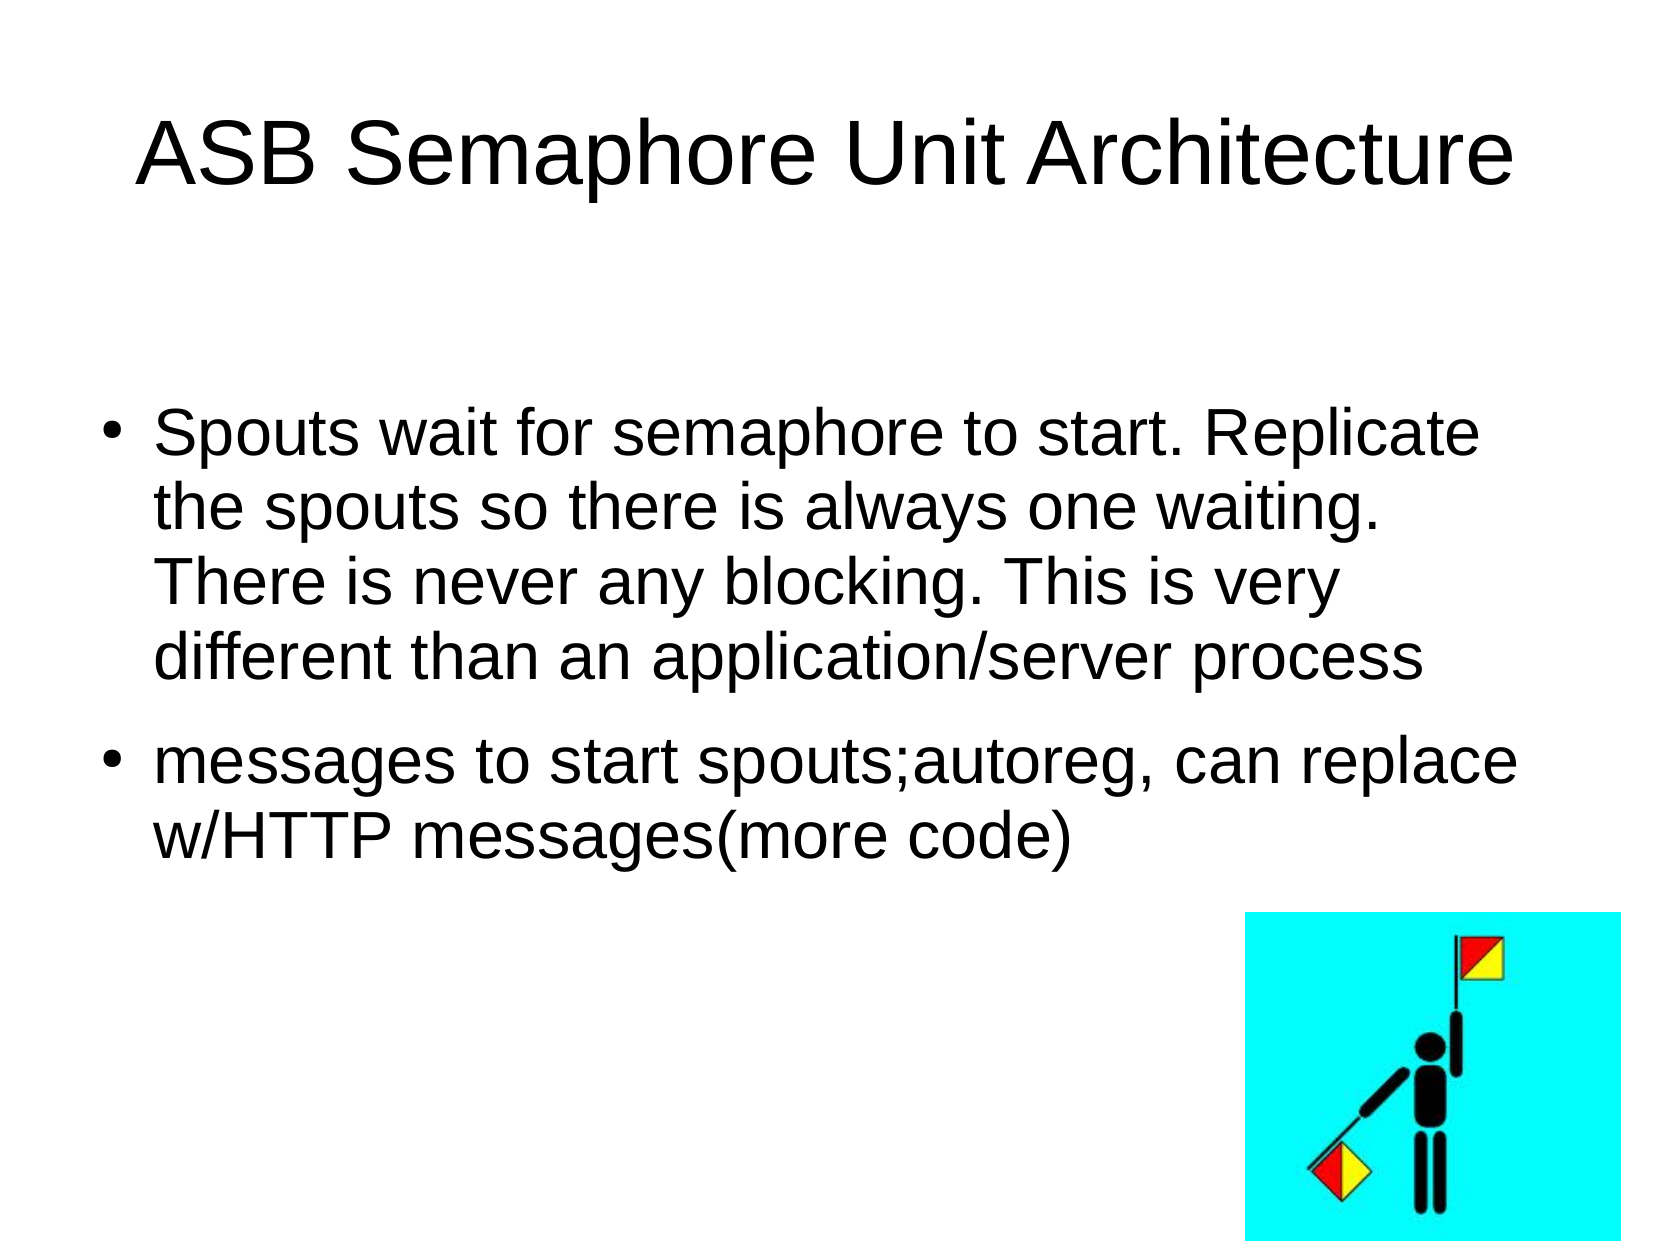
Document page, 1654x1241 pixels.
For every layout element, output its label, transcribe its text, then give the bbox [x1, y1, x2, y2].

list Spouts wait for semaphore to start. Replicate the spouts so there is always one waiting. There is never any blocking. This is very different than an application/server process messages to start spouts;autoreg, can replace w/HTTP messages(more code) [82, 290, 1571, 1109]
picture [1245, 912, 1621, 1241]
title ASB Semaphore Unit Architecture [82, 49, 1571, 257]
